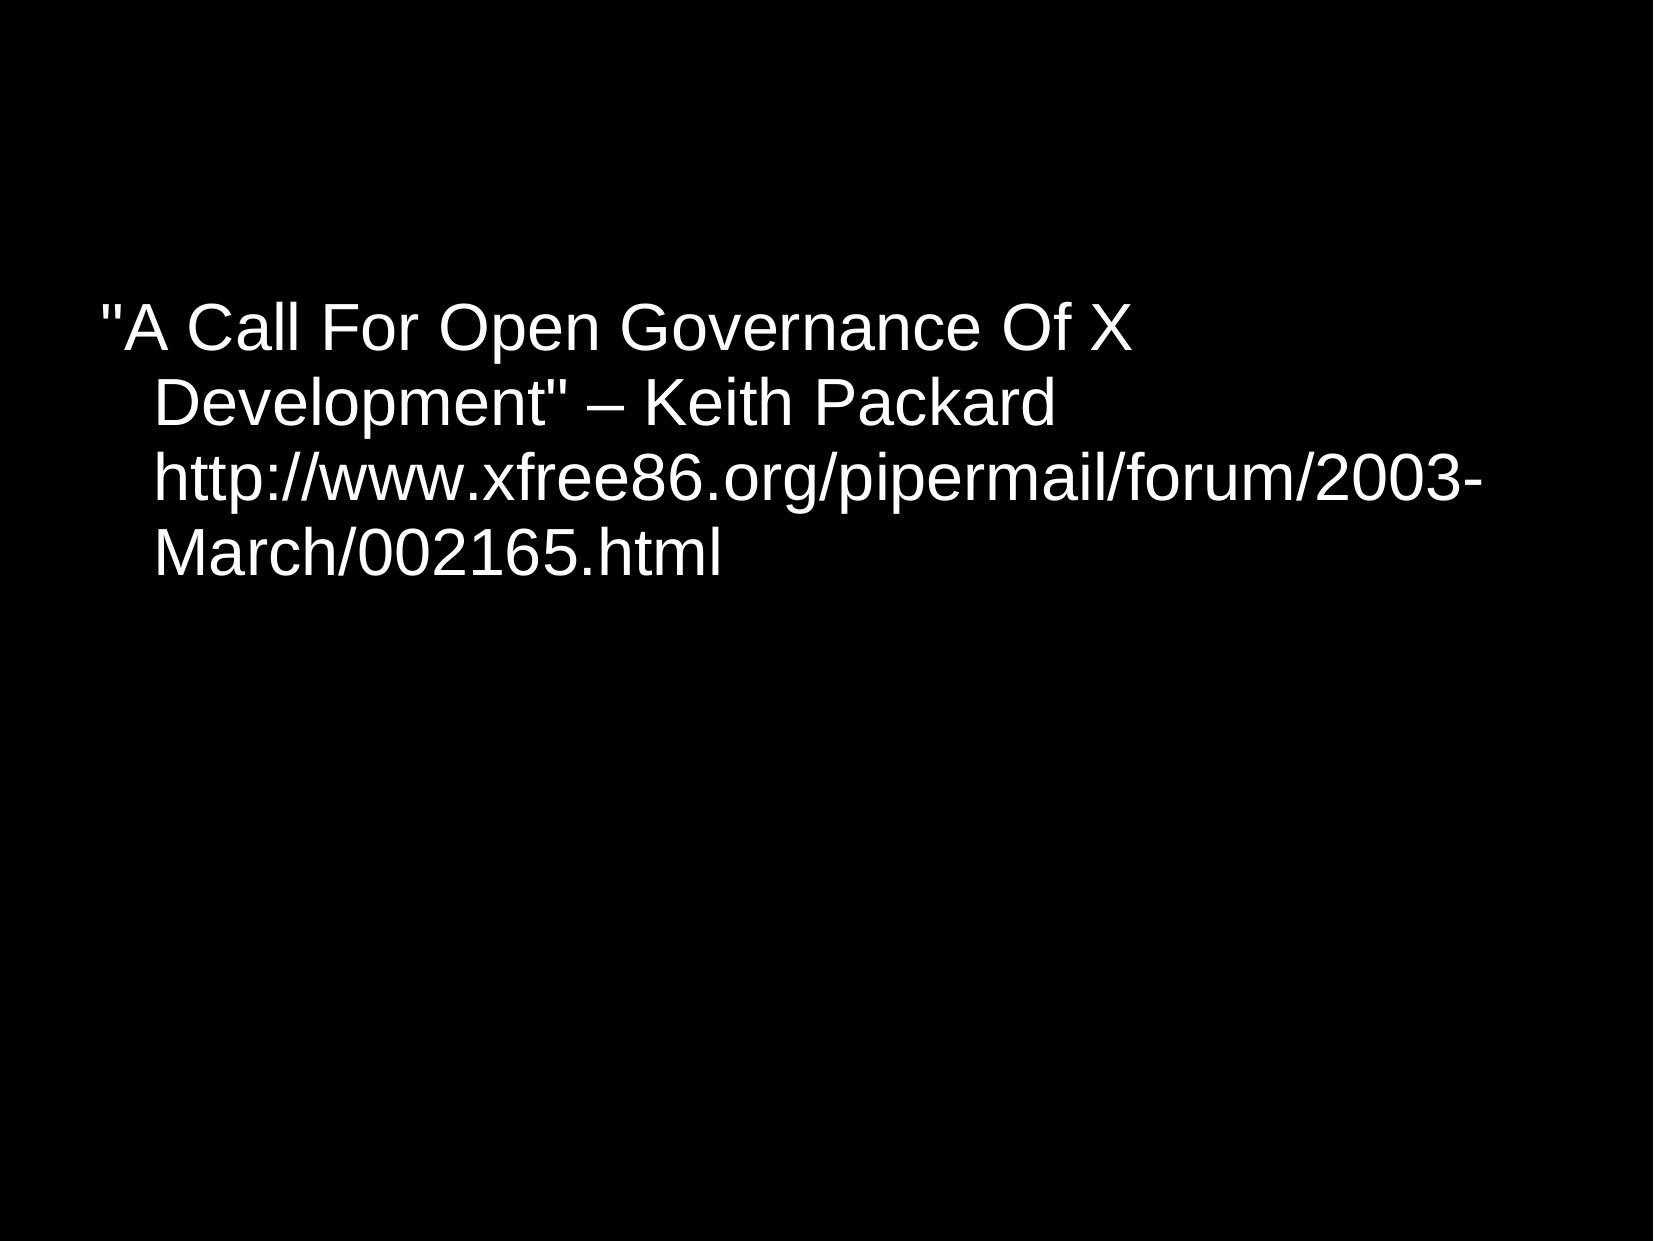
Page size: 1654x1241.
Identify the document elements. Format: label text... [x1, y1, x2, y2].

list "A Call For Open Governance Of X Development" – Keith Packard http://www.xfree86.org/pipermail/forum/2003-March/002165.html [82, 290, 1571, 1109]
